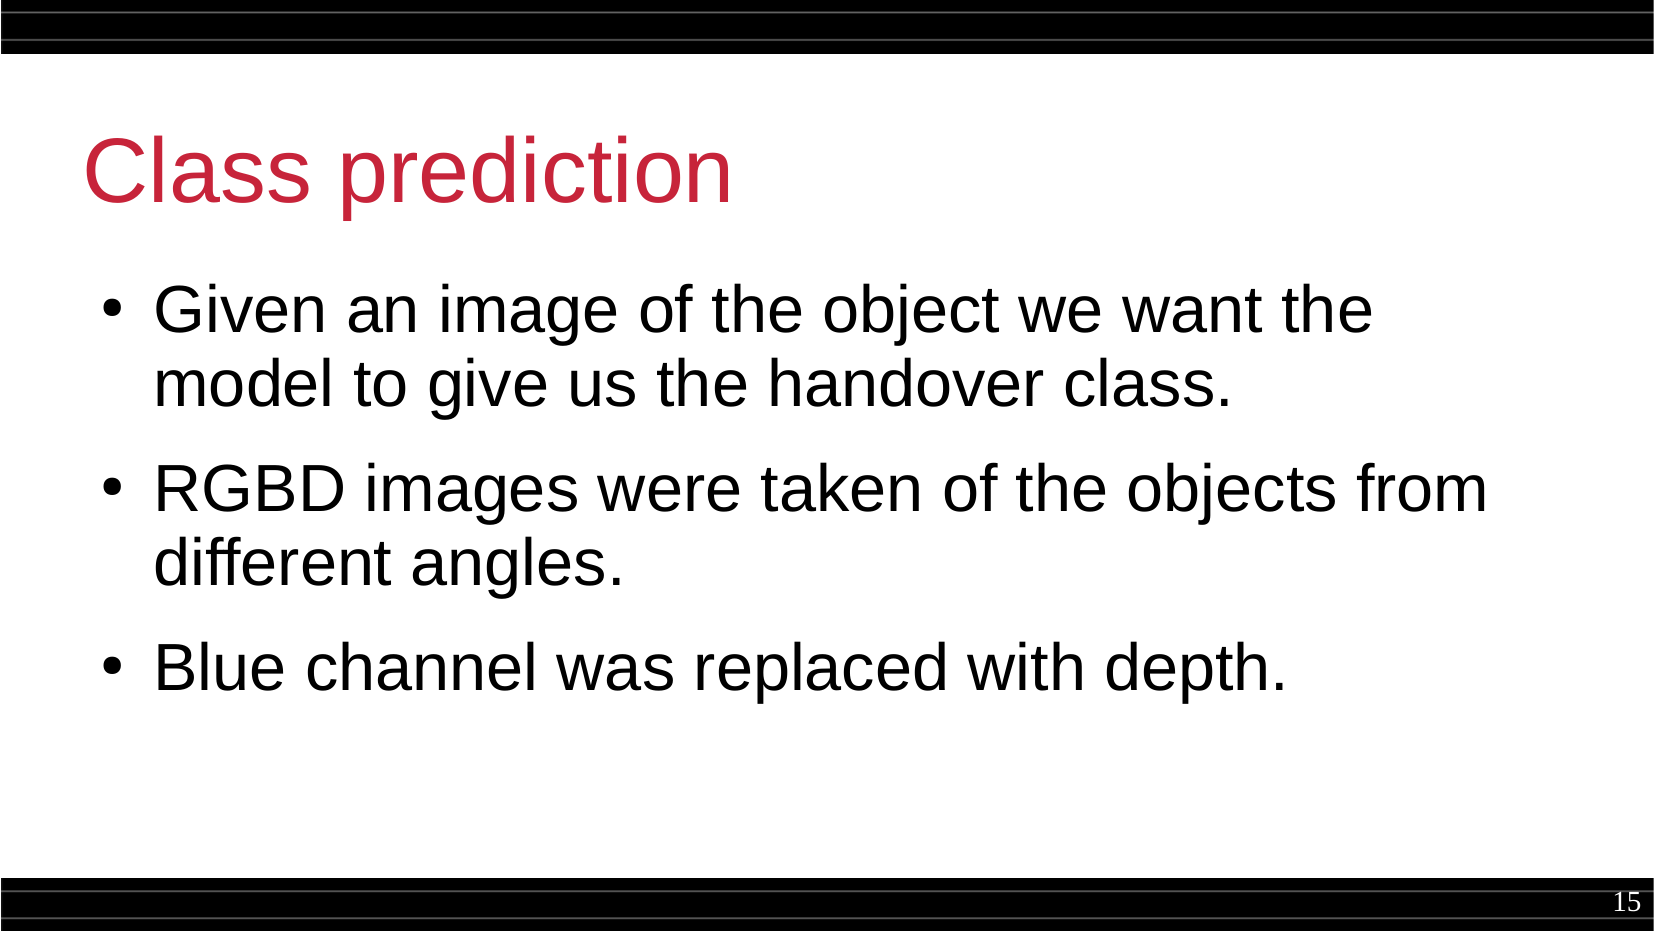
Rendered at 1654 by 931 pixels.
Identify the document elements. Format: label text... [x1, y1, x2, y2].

title Class prediction [82, 92, 1571, 249]
picture [1, 0, 1654, 54]
picture [1, 878, 1654, 931]
list Given an image of the object we want the model to give us the handover class. RGBD images were taken of the objects from different angles. Blue channel was replaced with depth. [82, 271, 1571, 758]
